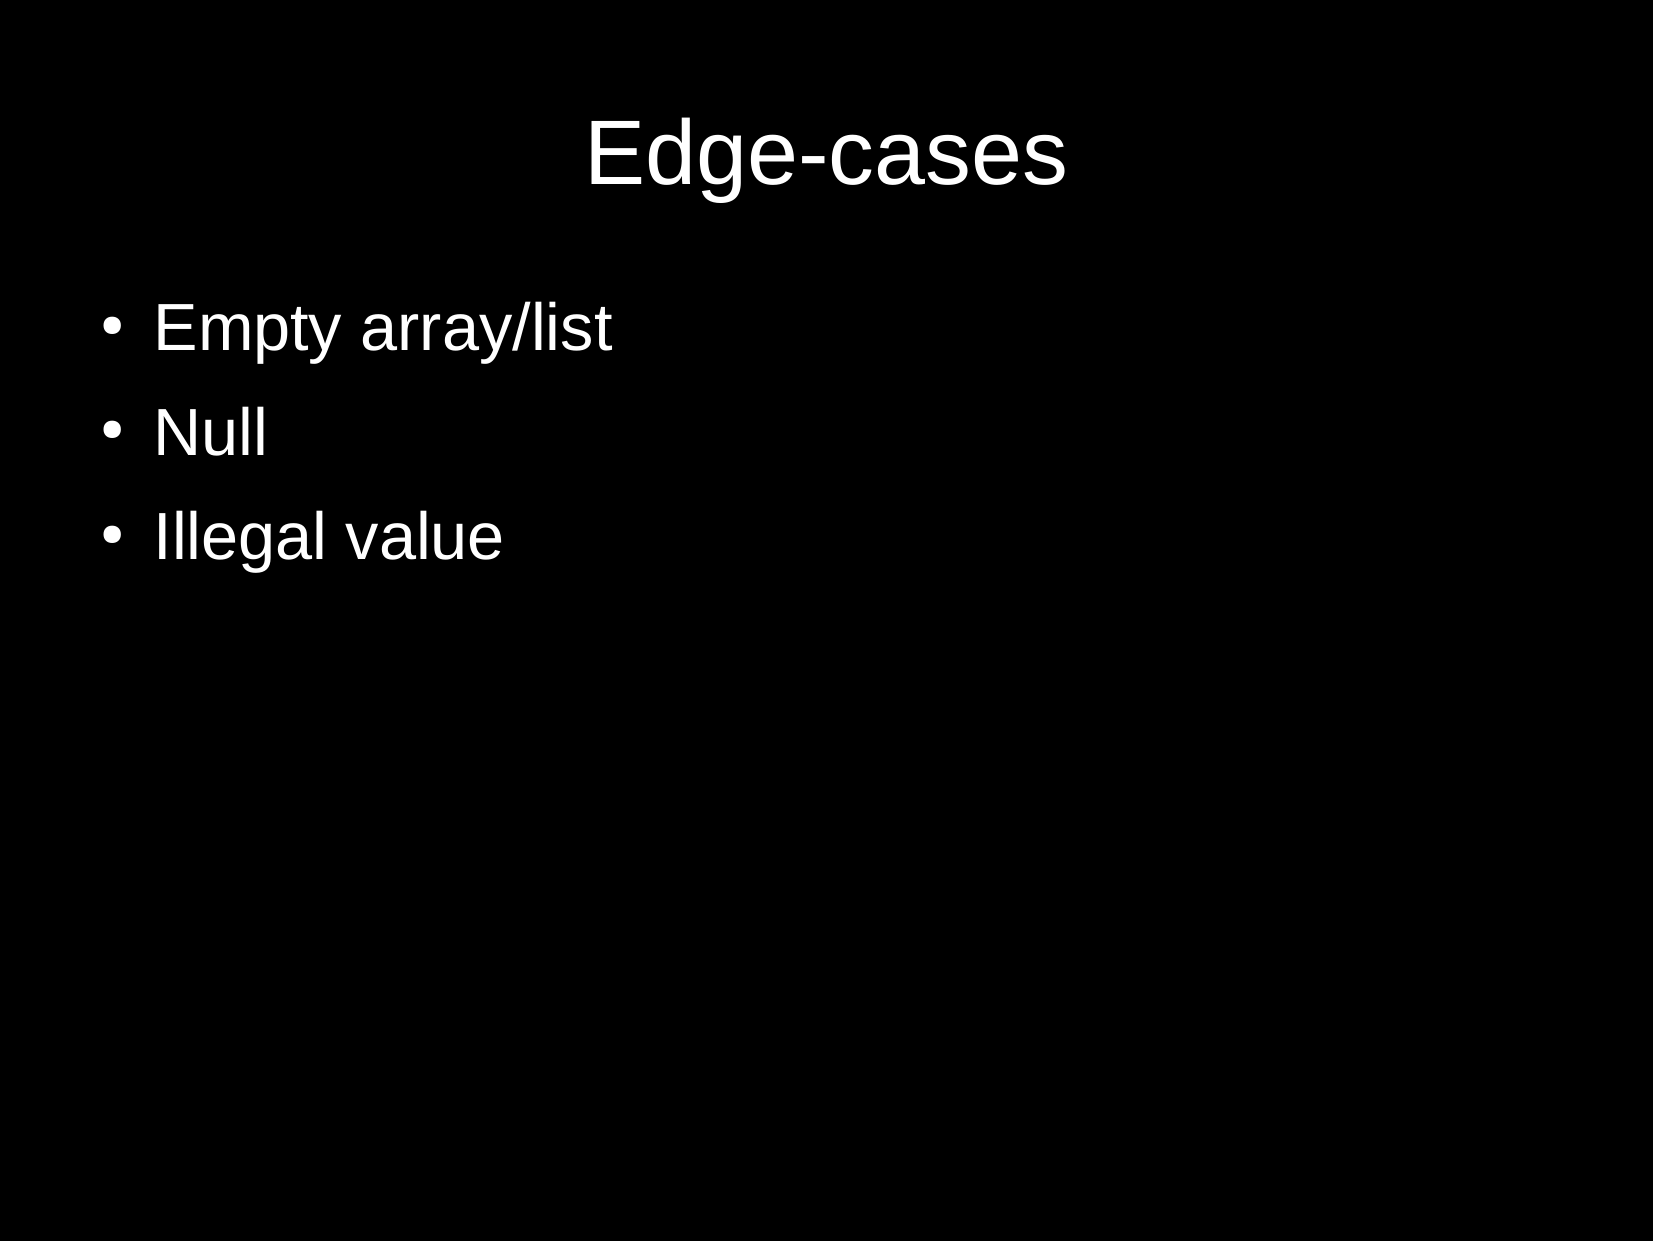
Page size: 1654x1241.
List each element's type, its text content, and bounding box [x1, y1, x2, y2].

title Edge-cases [82, 49, 1571, 257]
list Empty array/list Null Illegal value [82, 290, 1571, 1109]
